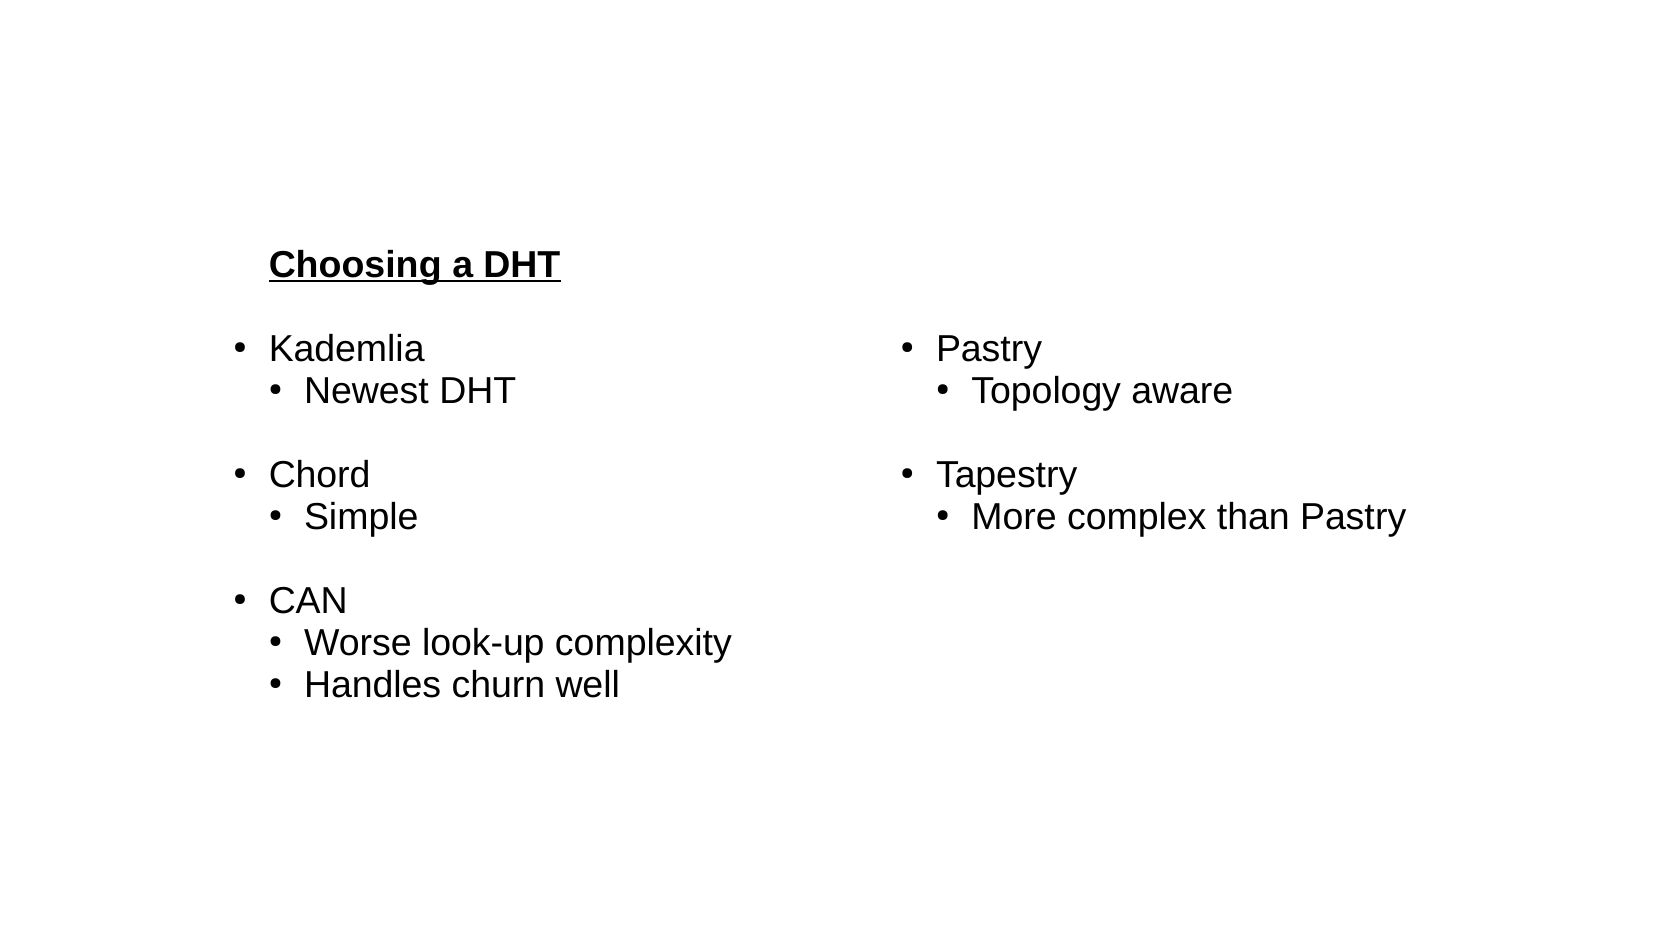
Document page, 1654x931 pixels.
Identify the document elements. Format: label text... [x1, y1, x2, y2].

text_box Pastry Topology aware Tapestry More complex than Pastry [885, 236, 1441, 629]
text_box Choosing a DHT Kademlia Newest DHT Chord Simple CAN Worse look-up complexity Handles churn well [218, 236, 774, 755]
